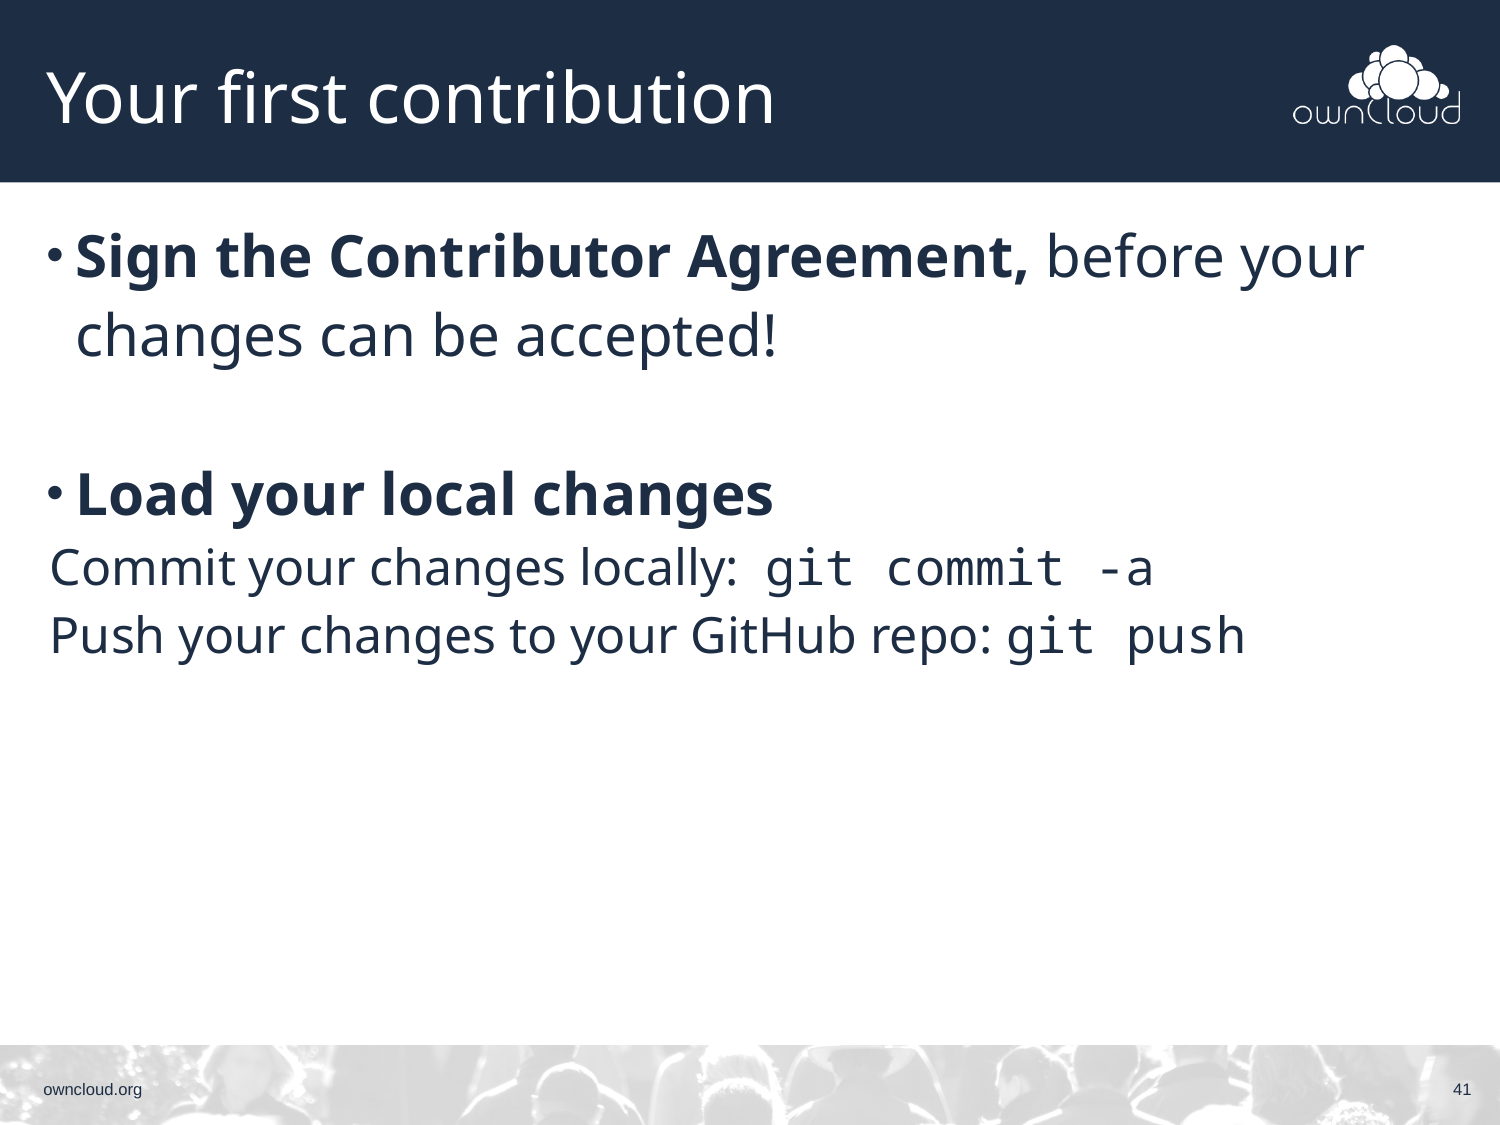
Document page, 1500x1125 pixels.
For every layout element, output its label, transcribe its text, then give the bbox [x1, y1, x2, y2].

picture [1293, 45, 1460, 124]
picture [0, 1045, 1500, 1125]
title Your first contribution [46, 5, 1258, 187]
list Sign the Contributor Agreement, before your changes can be accepted! Load your local changes Commit your changes locally: git commit -a Push your changes to your GitHub repo: git push [46, 214, 1465, 1026]
